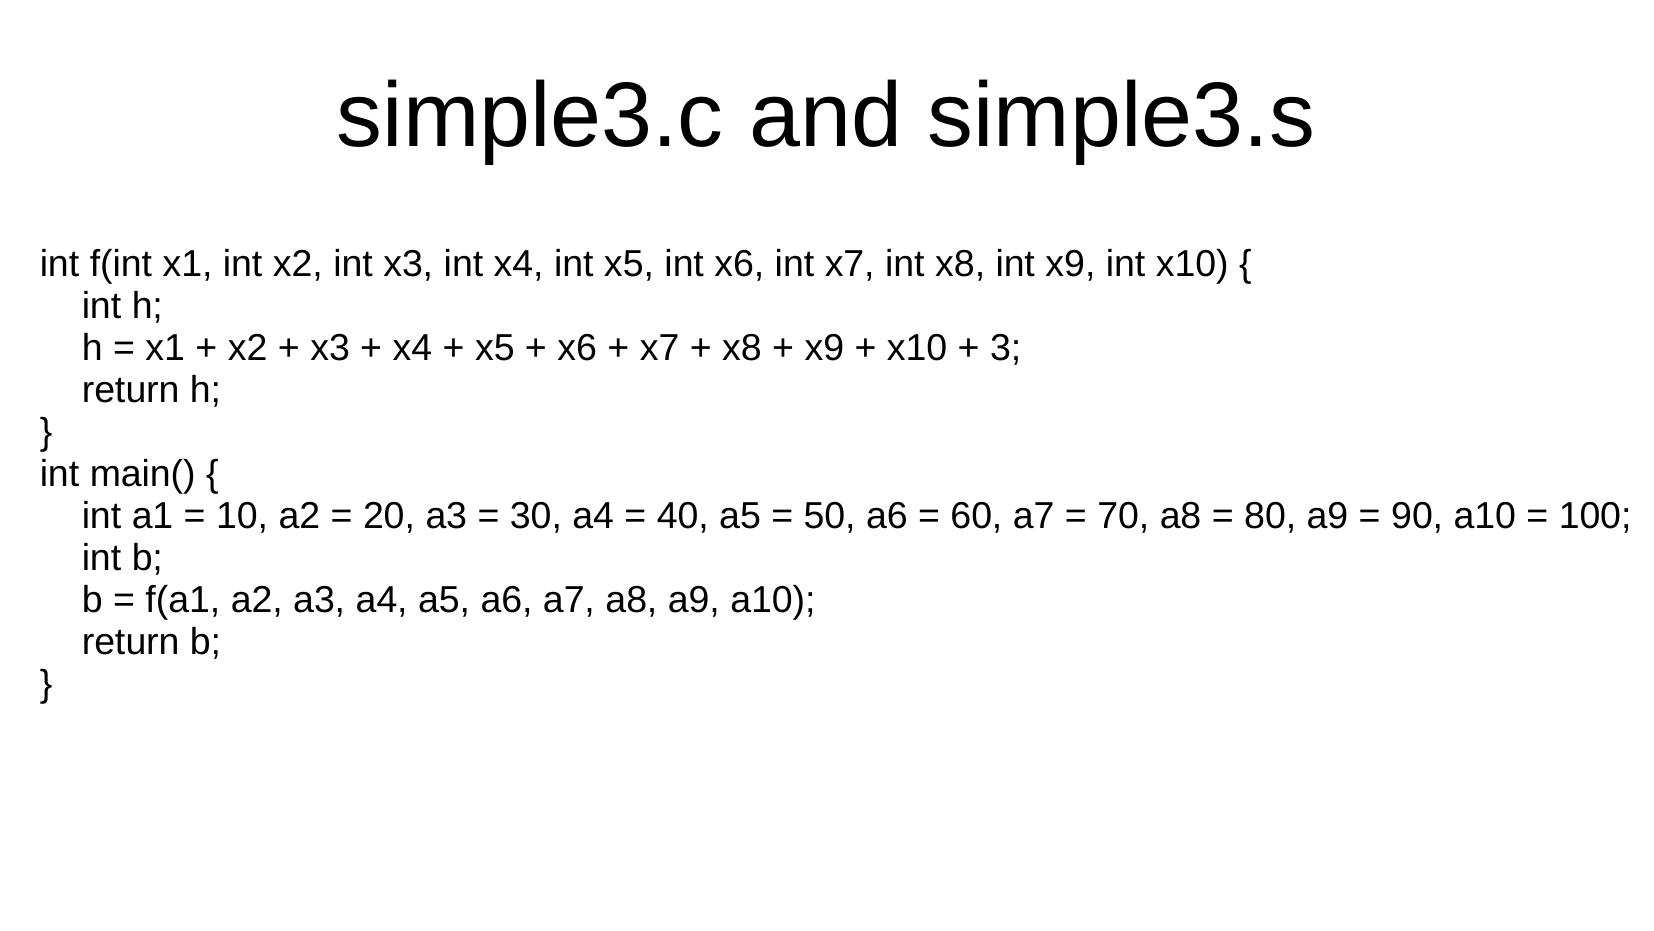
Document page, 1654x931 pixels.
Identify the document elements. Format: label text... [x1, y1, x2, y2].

text_box int f(int x1, int x2, int x3, int x4, int x5, int x6, int x7, int x8, int x9, int x10) { int h; h = x1 + x2 + x3 + x4 + x5 + x6 + x7 + x8 + x9 + x10 + 3; return h; } int main() { int a1 = 10, a2 = 20, a3 = 30, a4 = 40, a5 = 50, a6 = 60, a7 = 70, a8 = 80, a9 = 90, a10 = 100; int b; b = f(a1, a2, a3, a4, a5, a6, a7, a8, a9, a10); return b; } [25, 234, 1648, 712]
title simple3.c and simple3.s [82, 37, 1571, 193]
